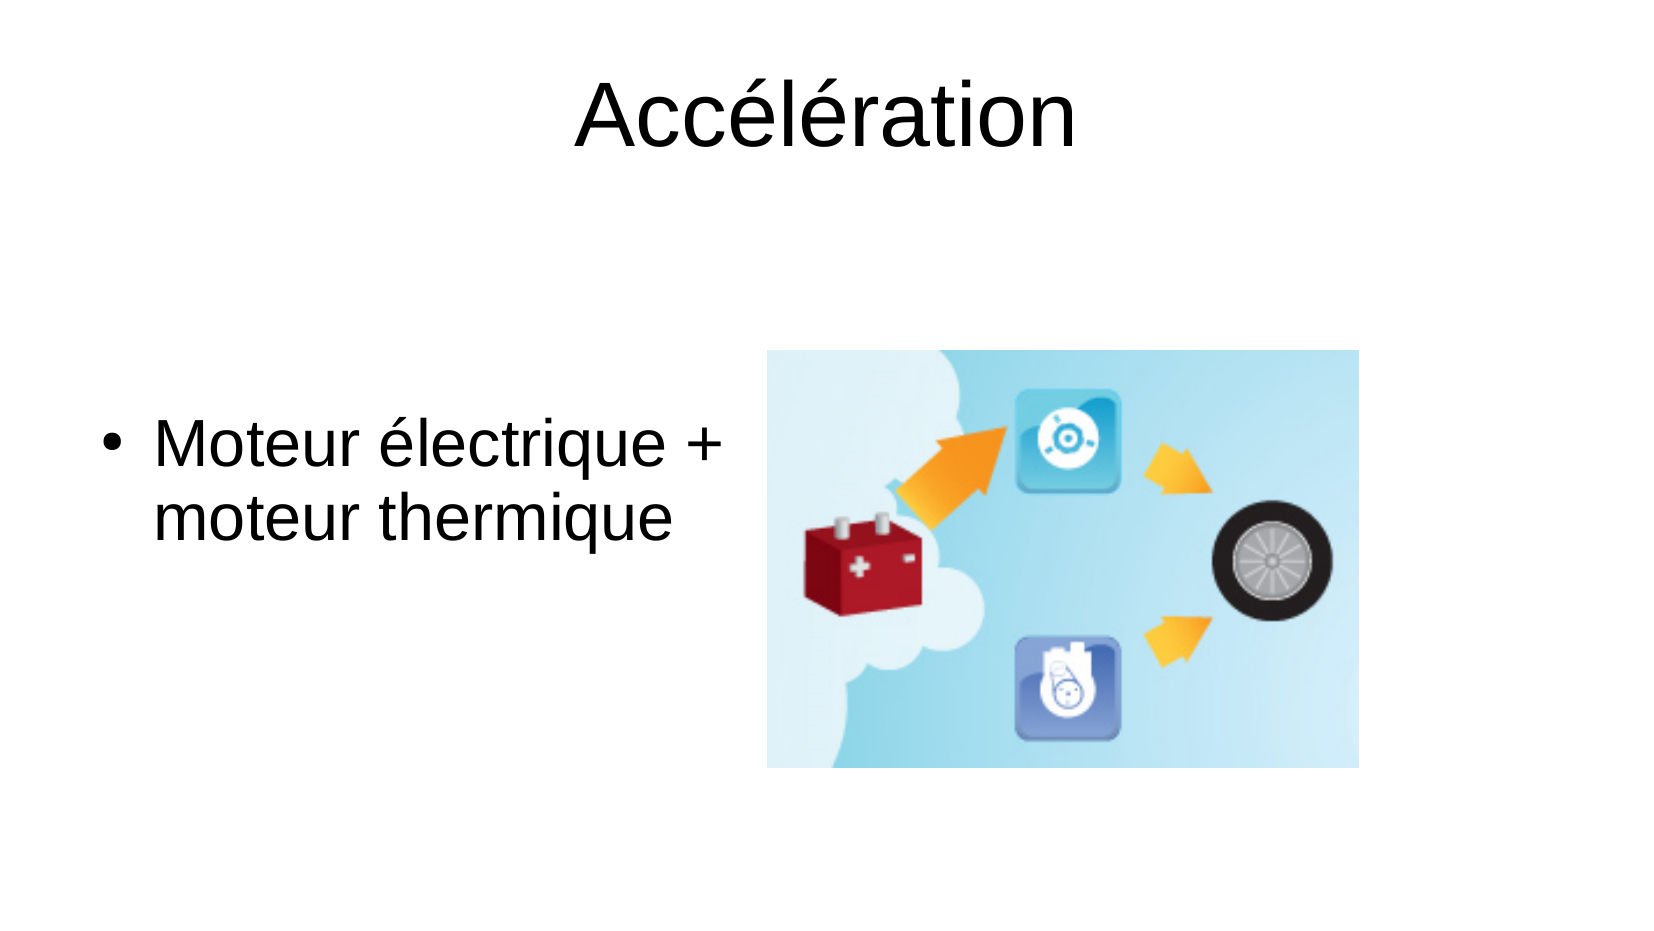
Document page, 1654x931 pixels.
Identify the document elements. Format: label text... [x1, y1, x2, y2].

picture [767, 350, 1359, 768]
list Moteur électrique + moteur thermique [82, 405, 739, 931]
title Accélération [82, 37, 1571, 193]
